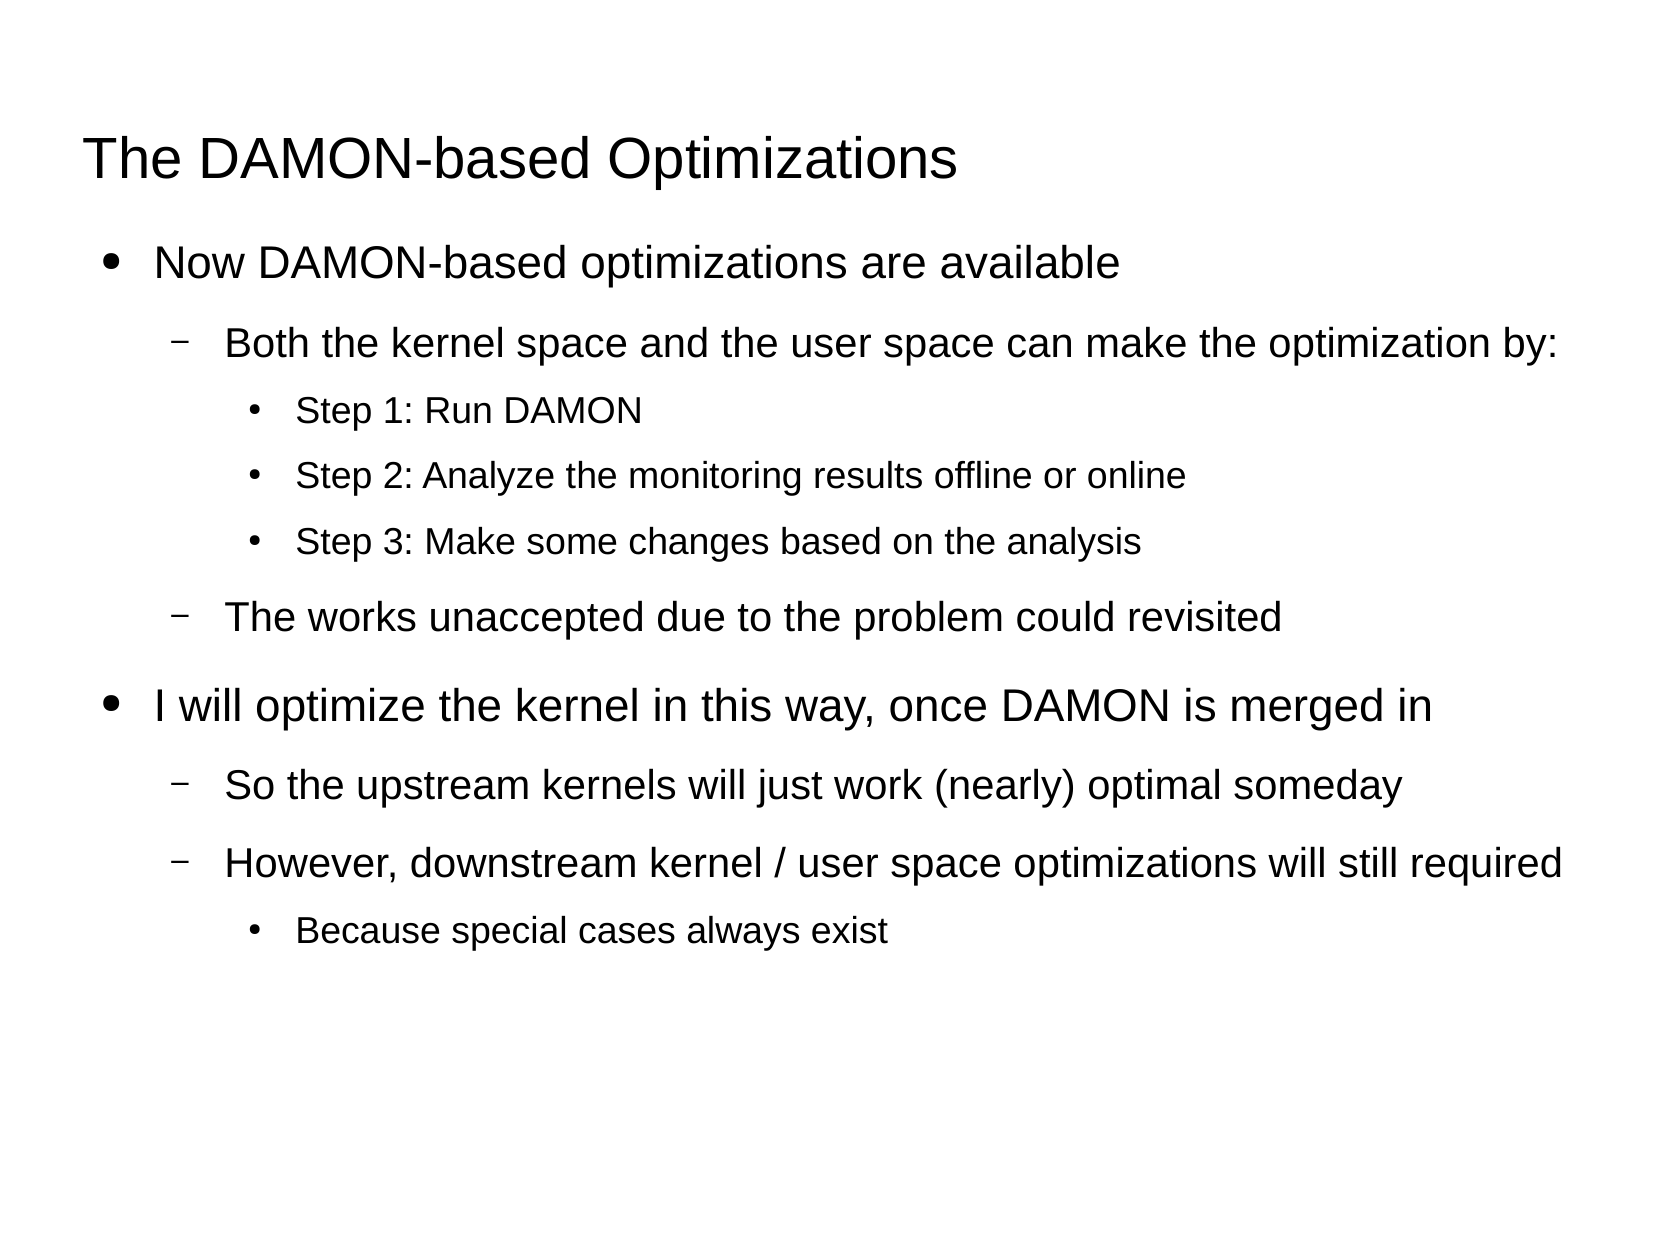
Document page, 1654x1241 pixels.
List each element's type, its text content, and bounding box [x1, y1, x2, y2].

title The DAMON-based Optimizations [82, 108, 1571, 210]
list Now DAMON-based optimizations are available Both the kernel space and the user space can make the optimization by: Step 1: Run DAMON Step 2: Analyze the monitoring results offline or online Step 3: Make some changes based on the analysis The works unaccepted due to the problem could revisited I will optimize the kernel in this way, once DAMON is merged in So the upstream kernels will just work (nearly) optimal someday However, downstream kernel / user space optimizations will still required Because special cases always exist [82, 236, 1571, 1111]
